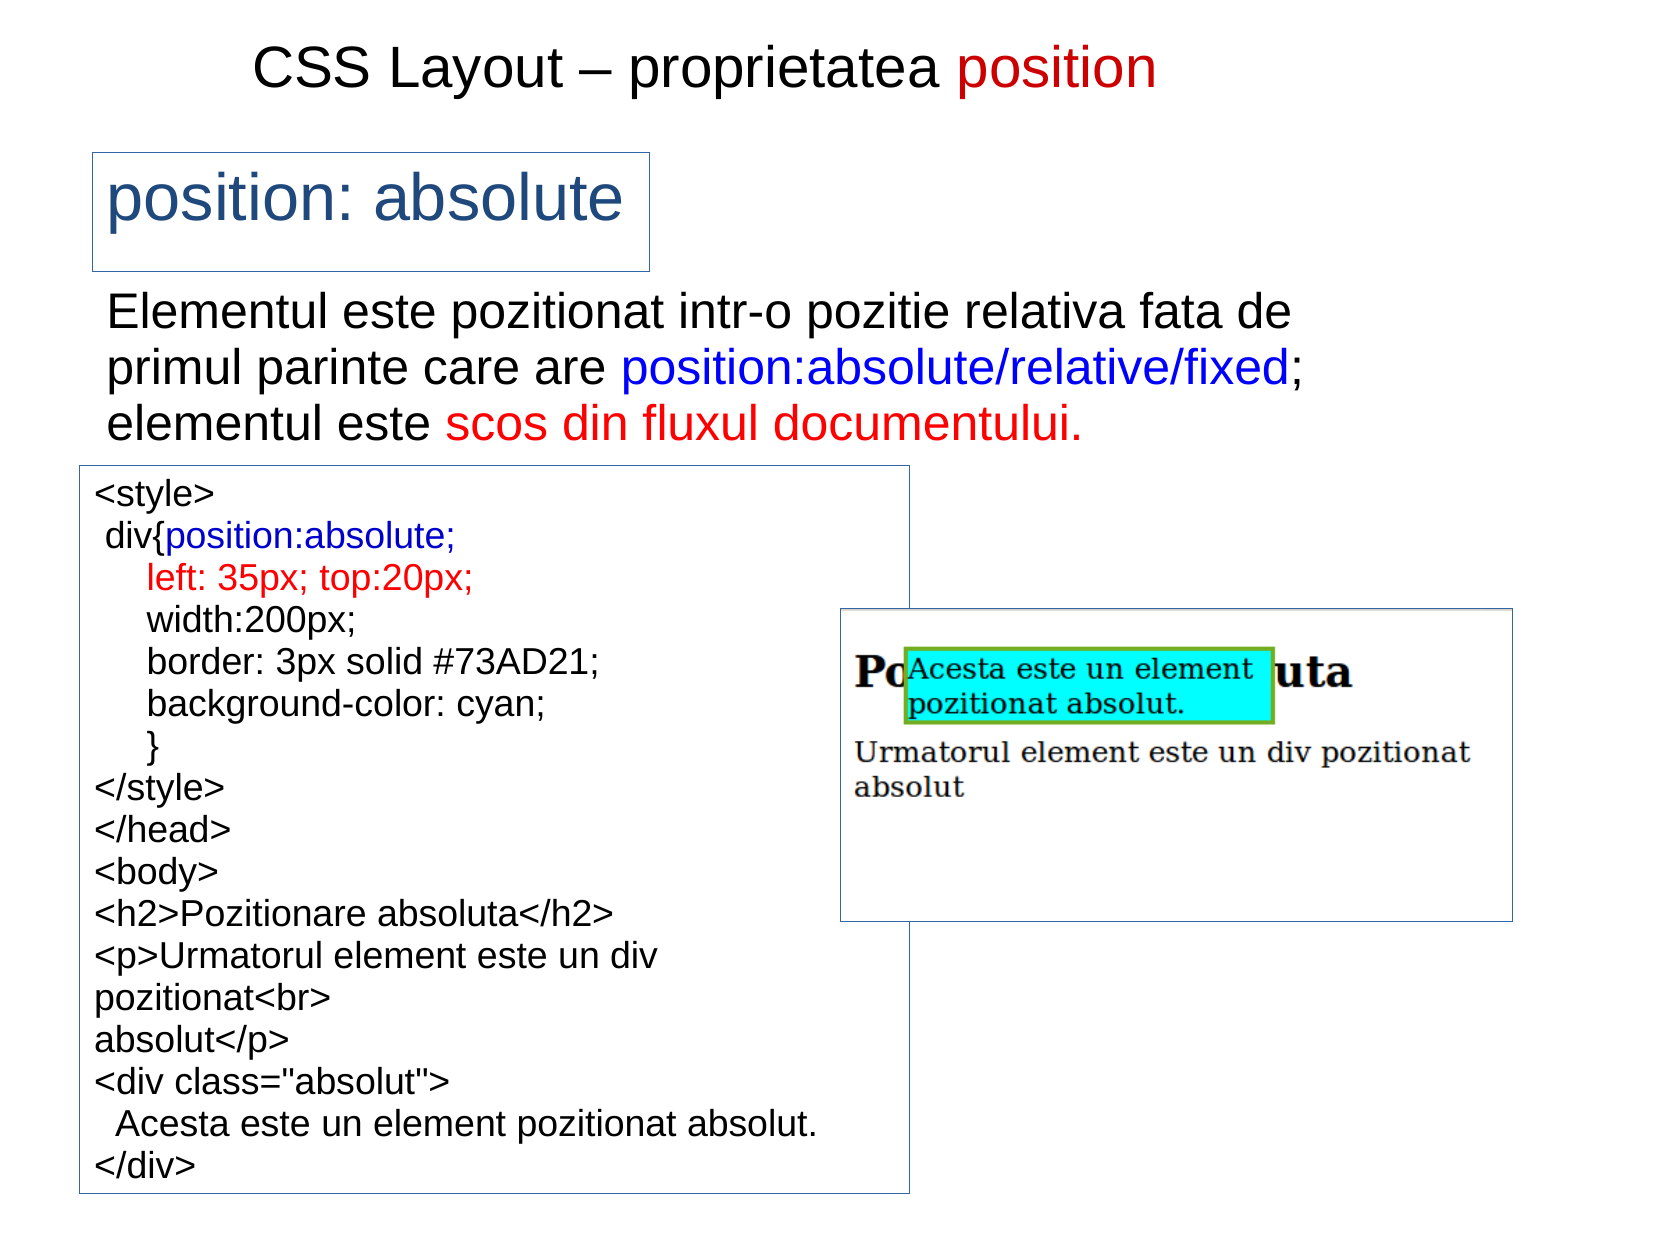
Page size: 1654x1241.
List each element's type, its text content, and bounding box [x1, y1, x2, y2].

text_box <style> div{position:absolute; left: 35px; top:20px; width:200px; border: 3px solid #73AD21; background-color: cyan; } </style> </head> <body> <h2>Pozitionare absoluta</h2> <p>Urmatorul element este un div pozitionat<br> absolut</p> <div class="absolut"> Acesta este un element pozitionat absolut. </div> [79, 465, 910, 1194]
text_box CSS Layout – proprietatea position [237, 27, 1174, 108]
picture [840, 608, 1513, 922]
text_box Elementul este pozitionat intr-o pozitie relativa fata de primul parinte care are position:absolute/relative/fixed; elementul este scos din fluxul documentului. [91, 276, 1371, 608]
text_box position: absolute [92, 152, 650, 272]
